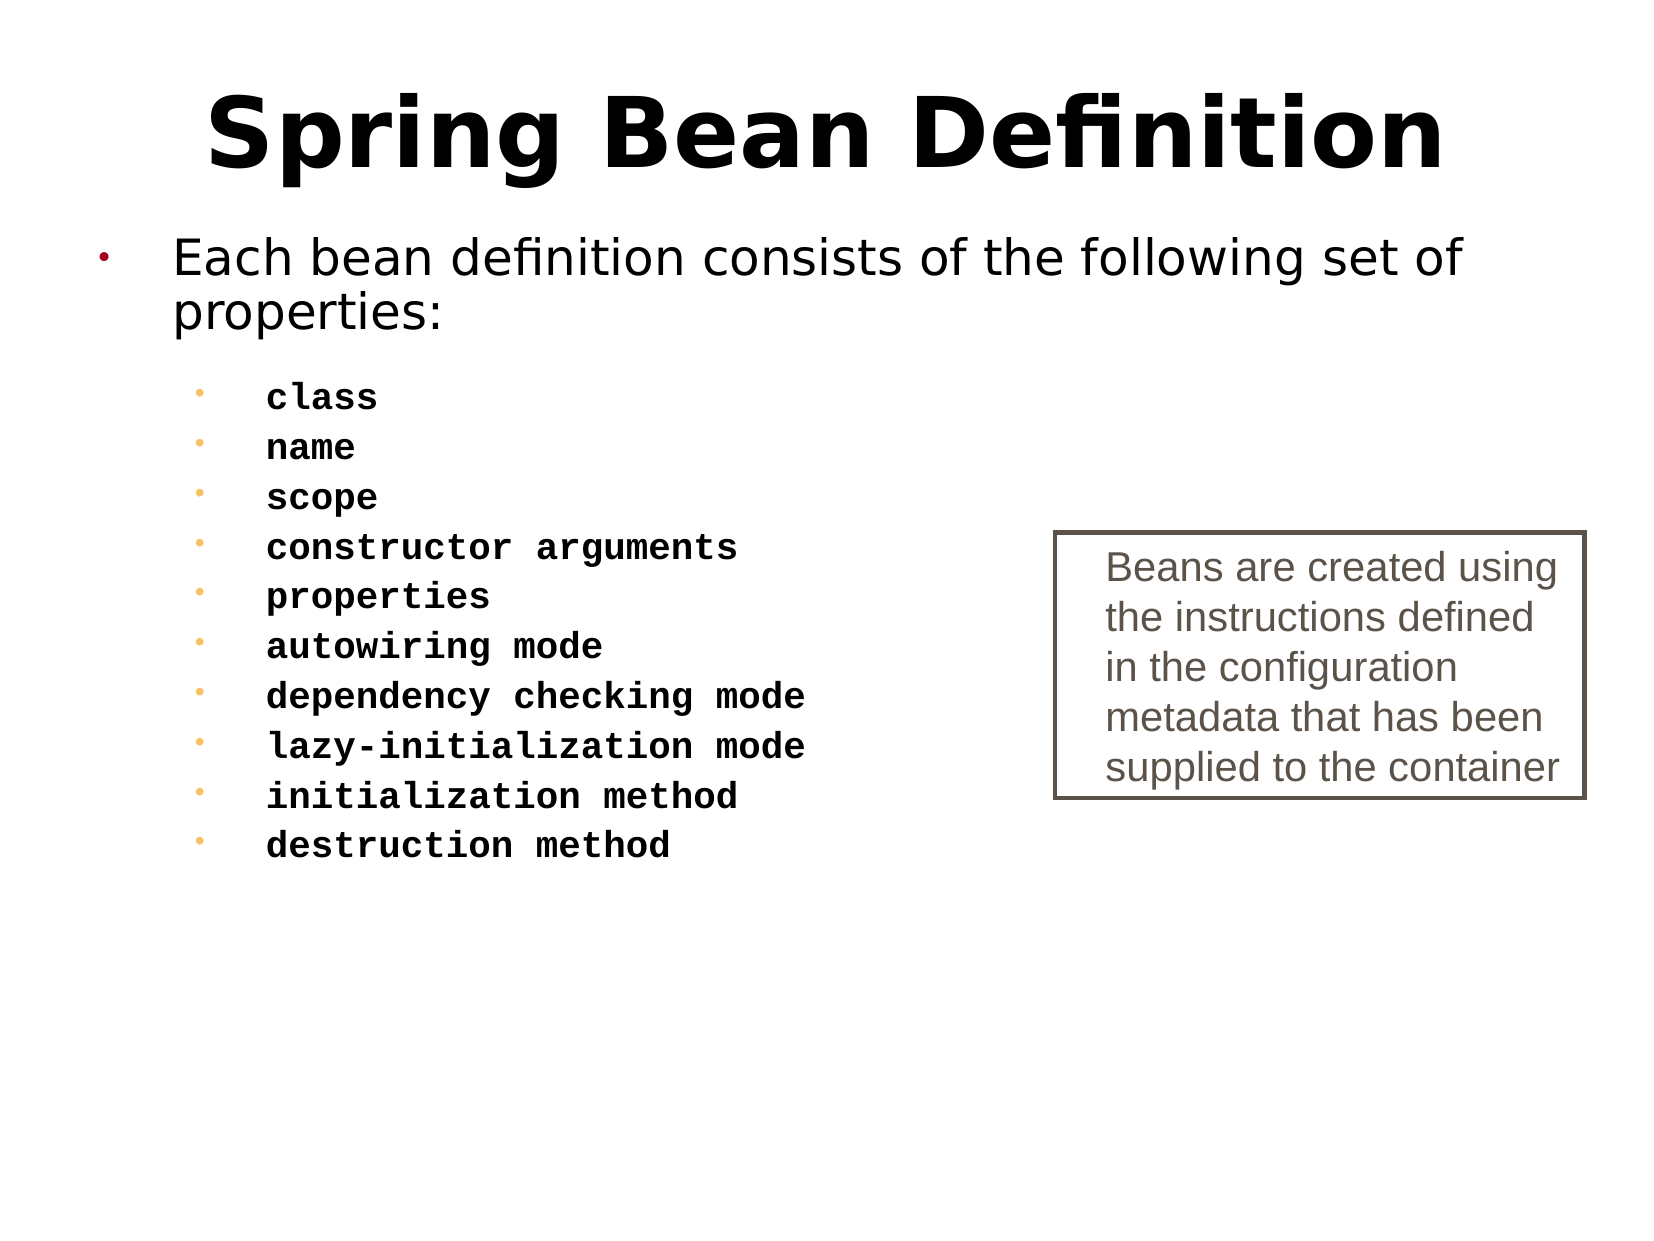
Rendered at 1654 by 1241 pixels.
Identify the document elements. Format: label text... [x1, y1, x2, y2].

title Spring Bean Definition [82, 49, 1571, 196]
text_box Beans are created using the instructions defined in the configuration metadata that has been supplied to the container [1055, 532, 1585, 799]
list Each bean definition consists of the following set of properties: class name scope constructor arguments properties autowiring mode dependency checking mode lazy-initialization mode initialization method destruction method [82, 225, 1538, 1186]
